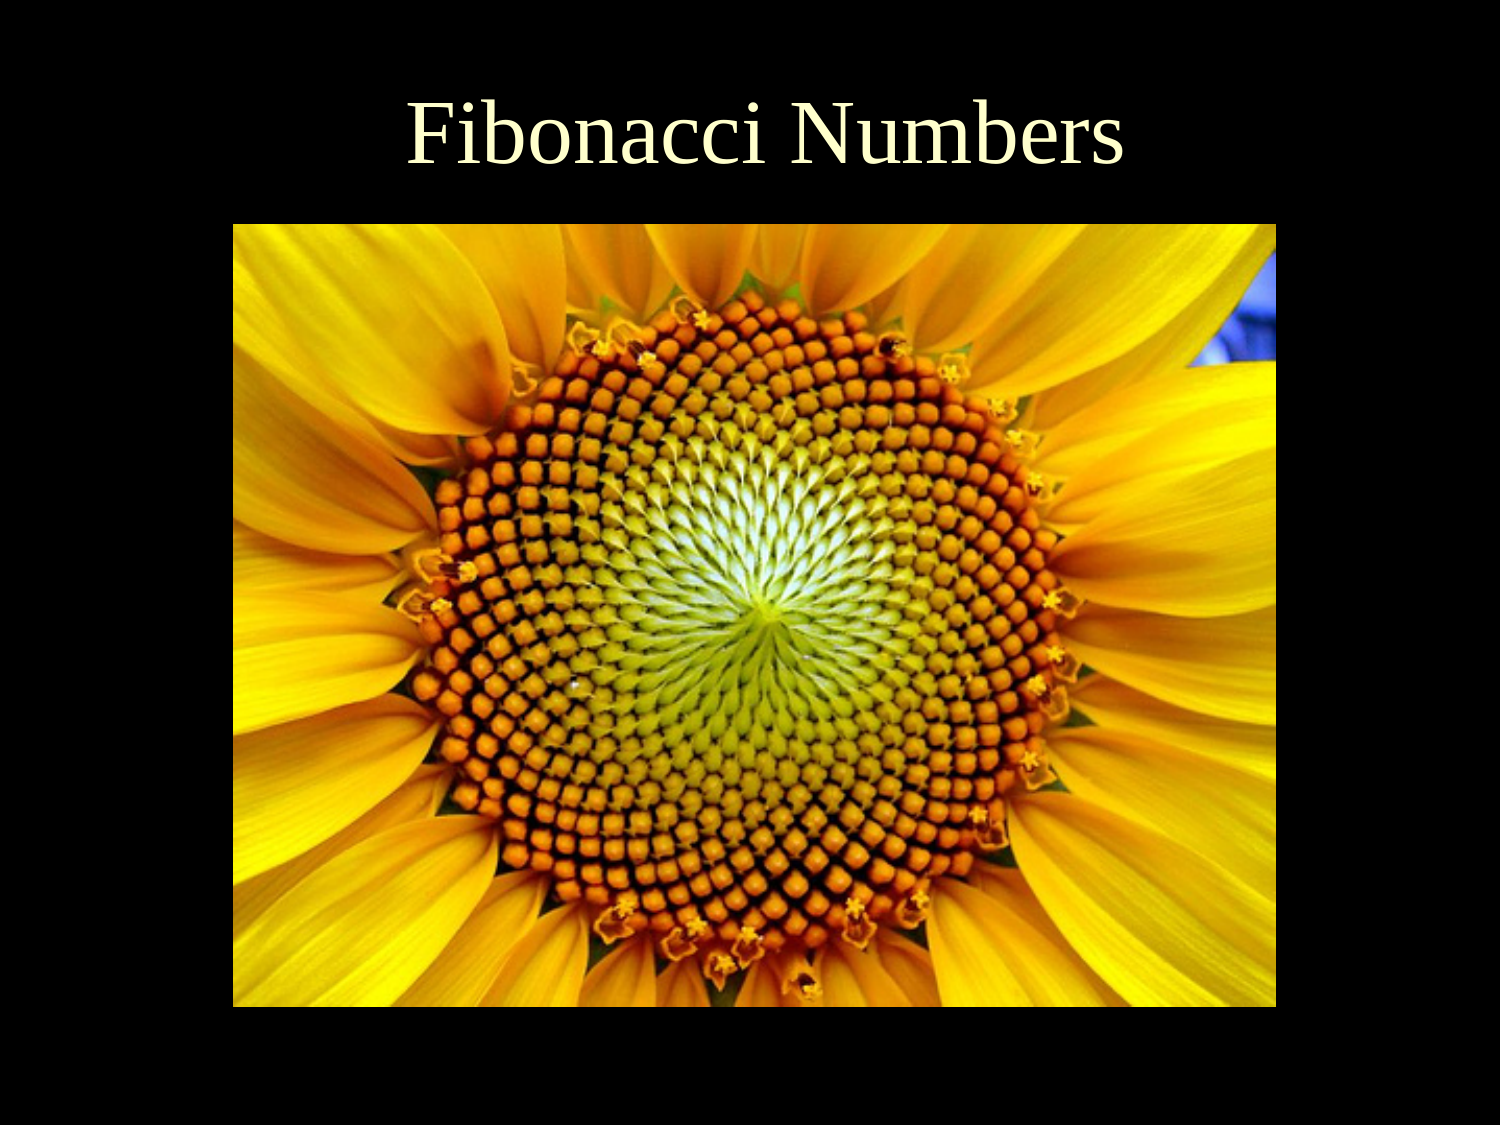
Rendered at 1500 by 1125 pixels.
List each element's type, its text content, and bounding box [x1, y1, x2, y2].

picture [233, 224, 1276, 1007]
title Fibonacci Numbers [37, 37, 1496, 228]
